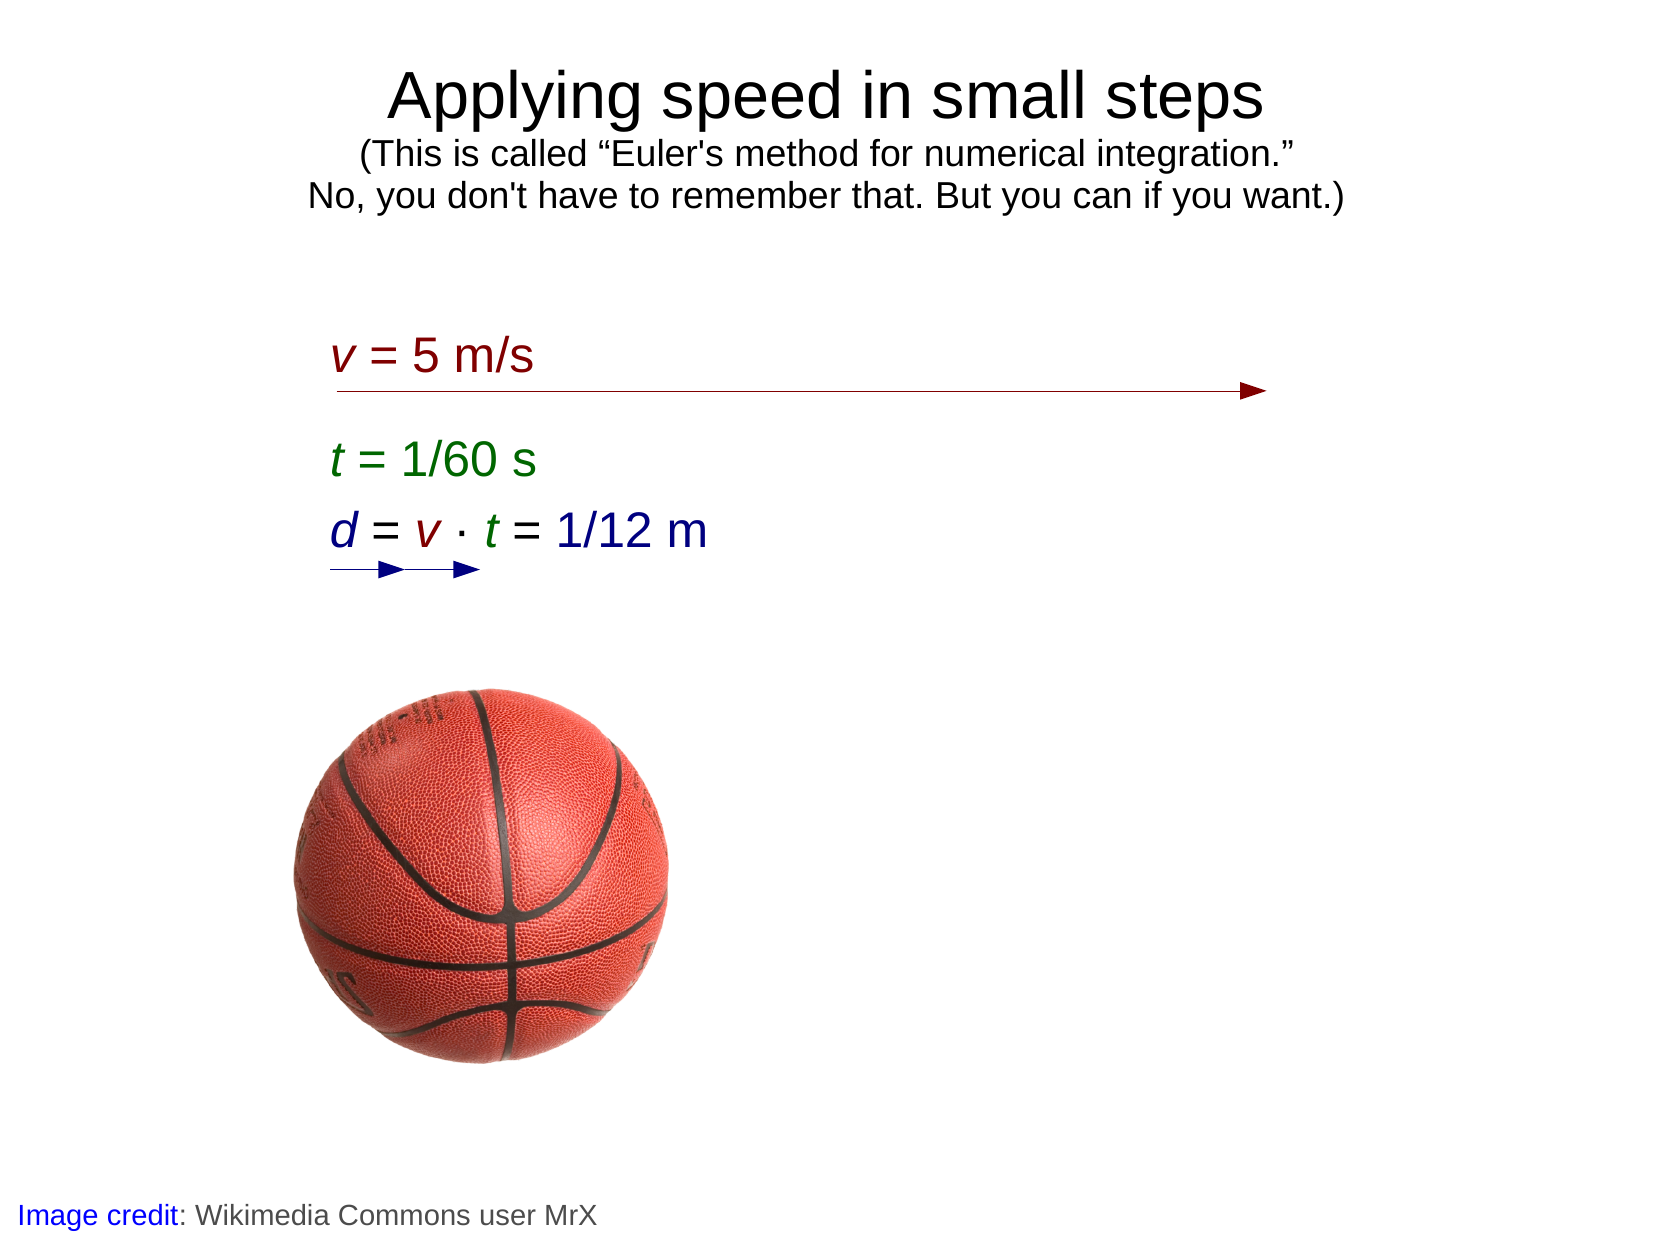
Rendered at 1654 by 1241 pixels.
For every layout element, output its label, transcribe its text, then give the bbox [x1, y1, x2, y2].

text_box Image credit: Wikimedia Commons user MrX [2, 1191, 1163, 1240]
text_box t = 1/60 s [315, 423, 781, 494]
subtitle Applying speed in small steps (This is called “Euler's method for numerical integration.” No, you don't have to remember that. But you can if you want.) [82, 49, 1571, 226]
text_box d = v · t = 1/12 m [315, 494, 781, 566]
text_box v = 5 m/s [315, 319, 676, 391]
picture [293, 688, 669, 1064]
